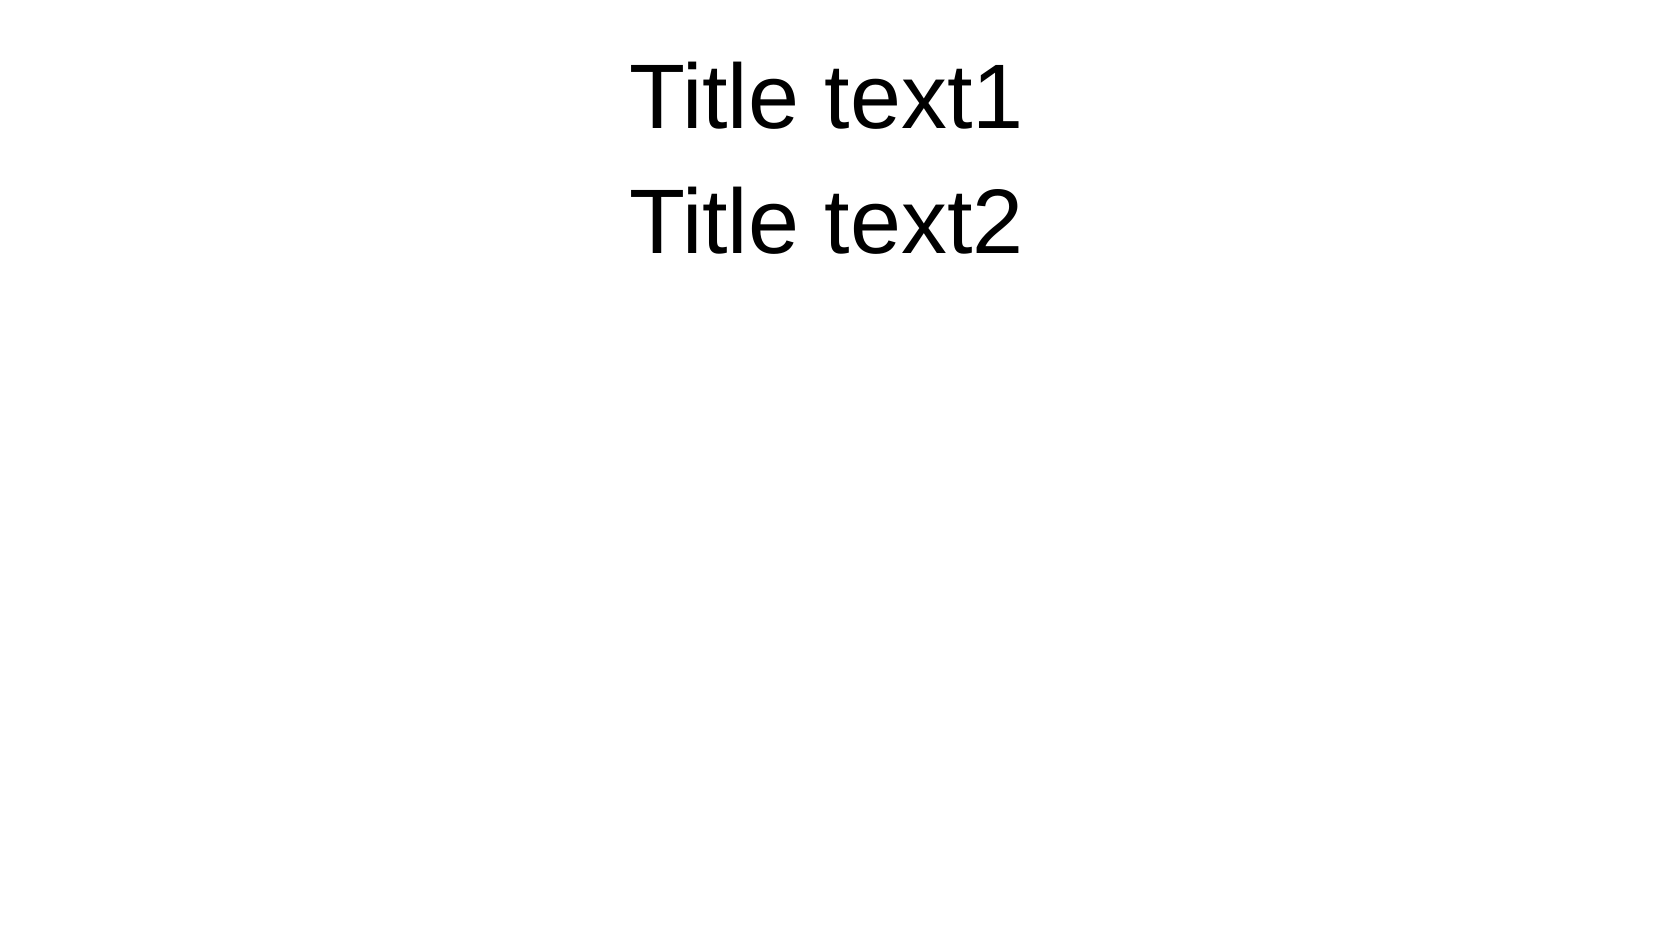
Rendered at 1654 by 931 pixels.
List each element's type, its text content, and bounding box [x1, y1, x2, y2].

title Title text1 Title text2 [82, 12, 1571, 284]
